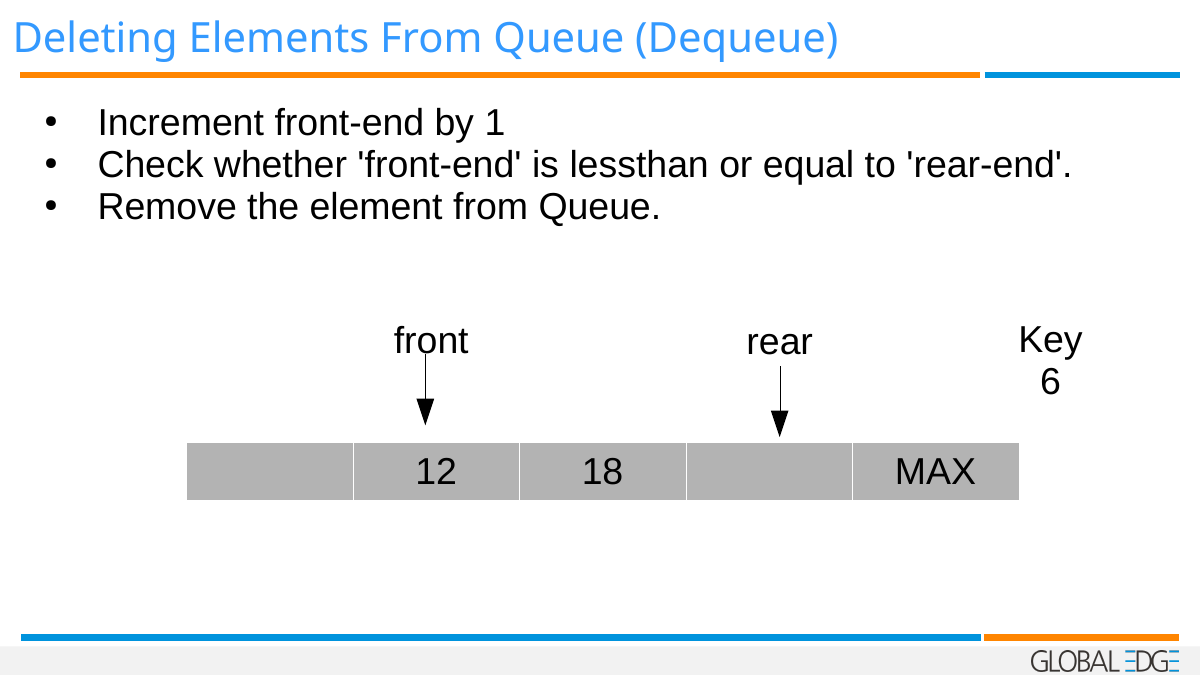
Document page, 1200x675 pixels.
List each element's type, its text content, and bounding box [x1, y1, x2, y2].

text_box rear [708, 313, 851, 384]
table_header [687, 443, 852, 500]
text_box Increment front-end by 1 Check whether 'front-end' is lessthan or equal to 'rear-end'. Remove the element from Queue. [11, 94, 1123, 295]
text_box front [360, 312, 503, 384]
title Deleting Elements From Queue (Dequeue) [12, 9, 1088, 63]
table_header [187, 443, 353, 500]
picture [1031, 650, 1179, 672]
table_header 12 [354, 443, 519, 500]
text_box Key 6 [956, 318, 1134, 402]
table_header 18 [520, 443, 686, 500]
table_header MAX [853, 443, 1019, 500]
